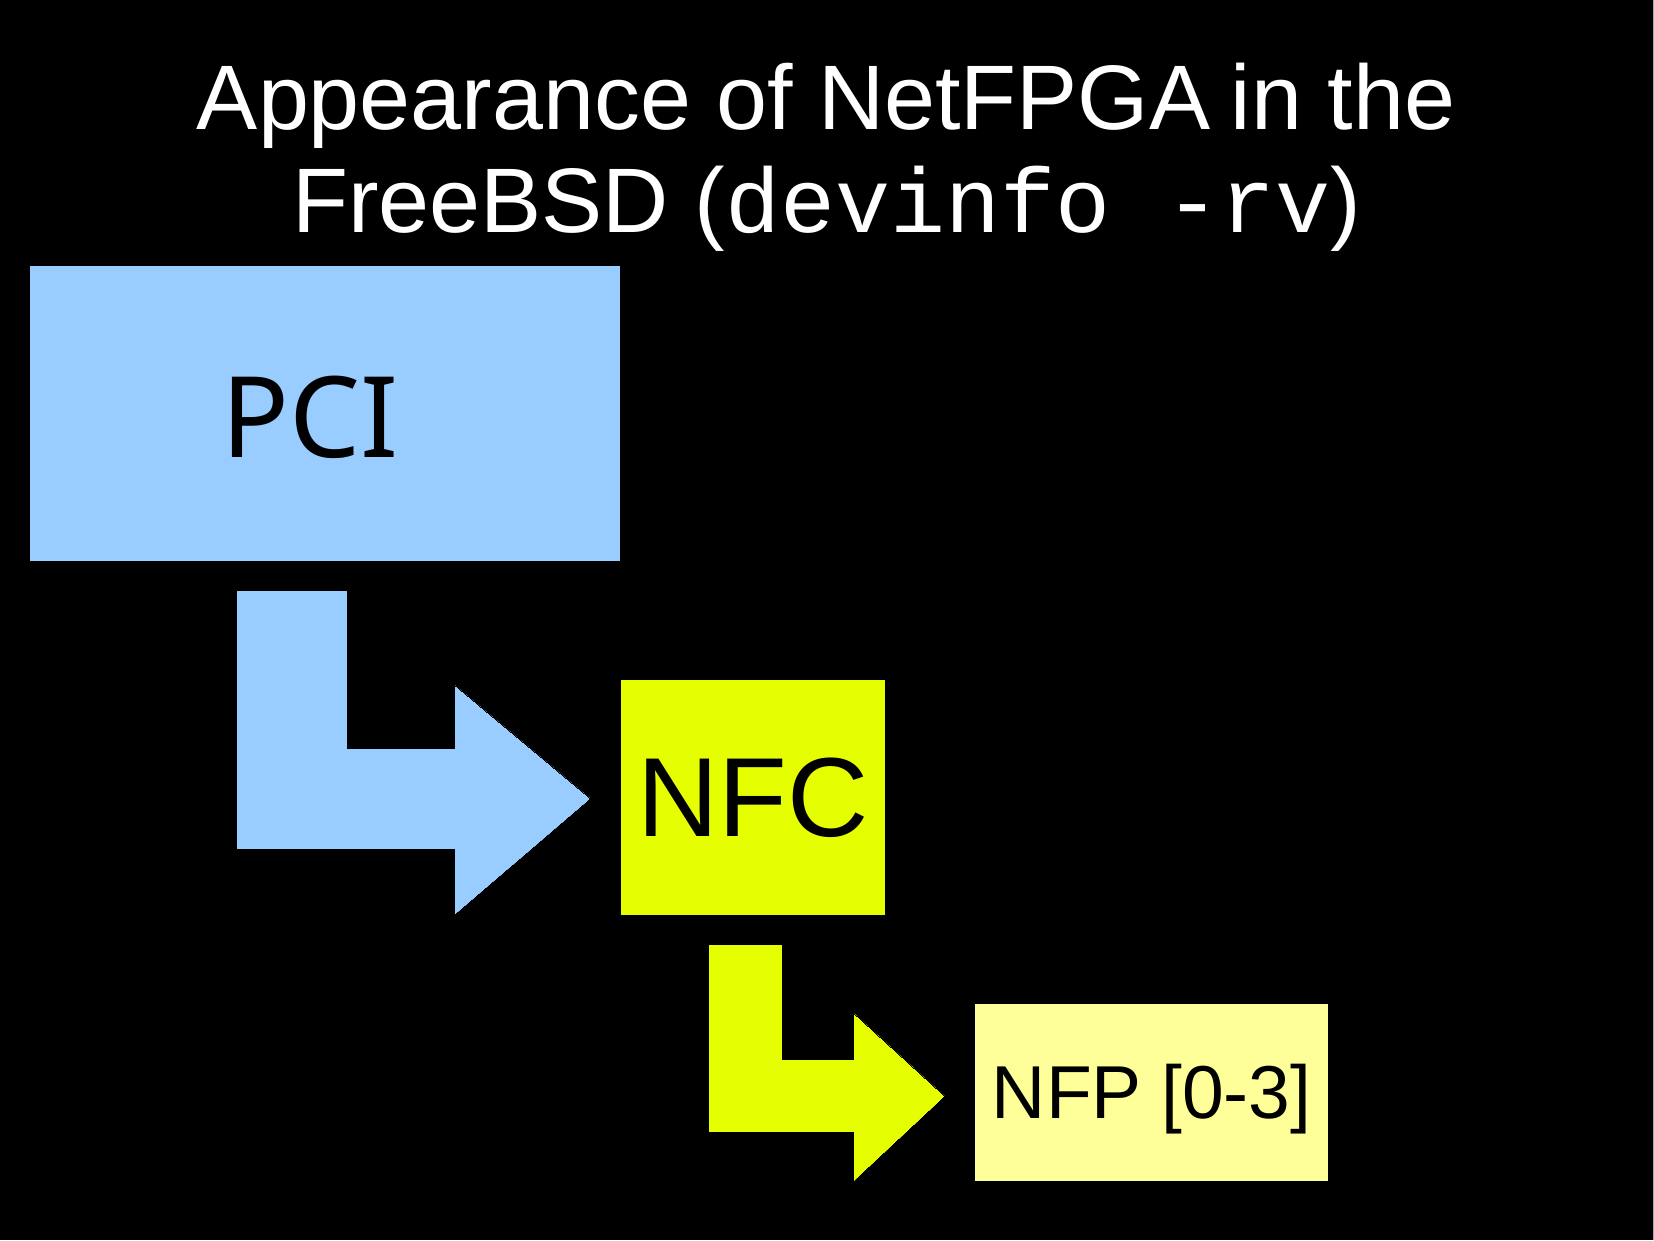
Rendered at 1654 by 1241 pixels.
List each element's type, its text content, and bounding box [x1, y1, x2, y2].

text_box NFC [620, 679, 886, 916]
title Appearance of NetFPGA in the FreeBSD (devinfo -rv) [82, 46, 1571, 260]
text_box NFP [0-3] [974, 1003, 1329, 1182]
text_box PCI [29, 265, 621, 562]
text_box [708, 944, 945, 1182]
text_box [236, 590, 591, 916]
